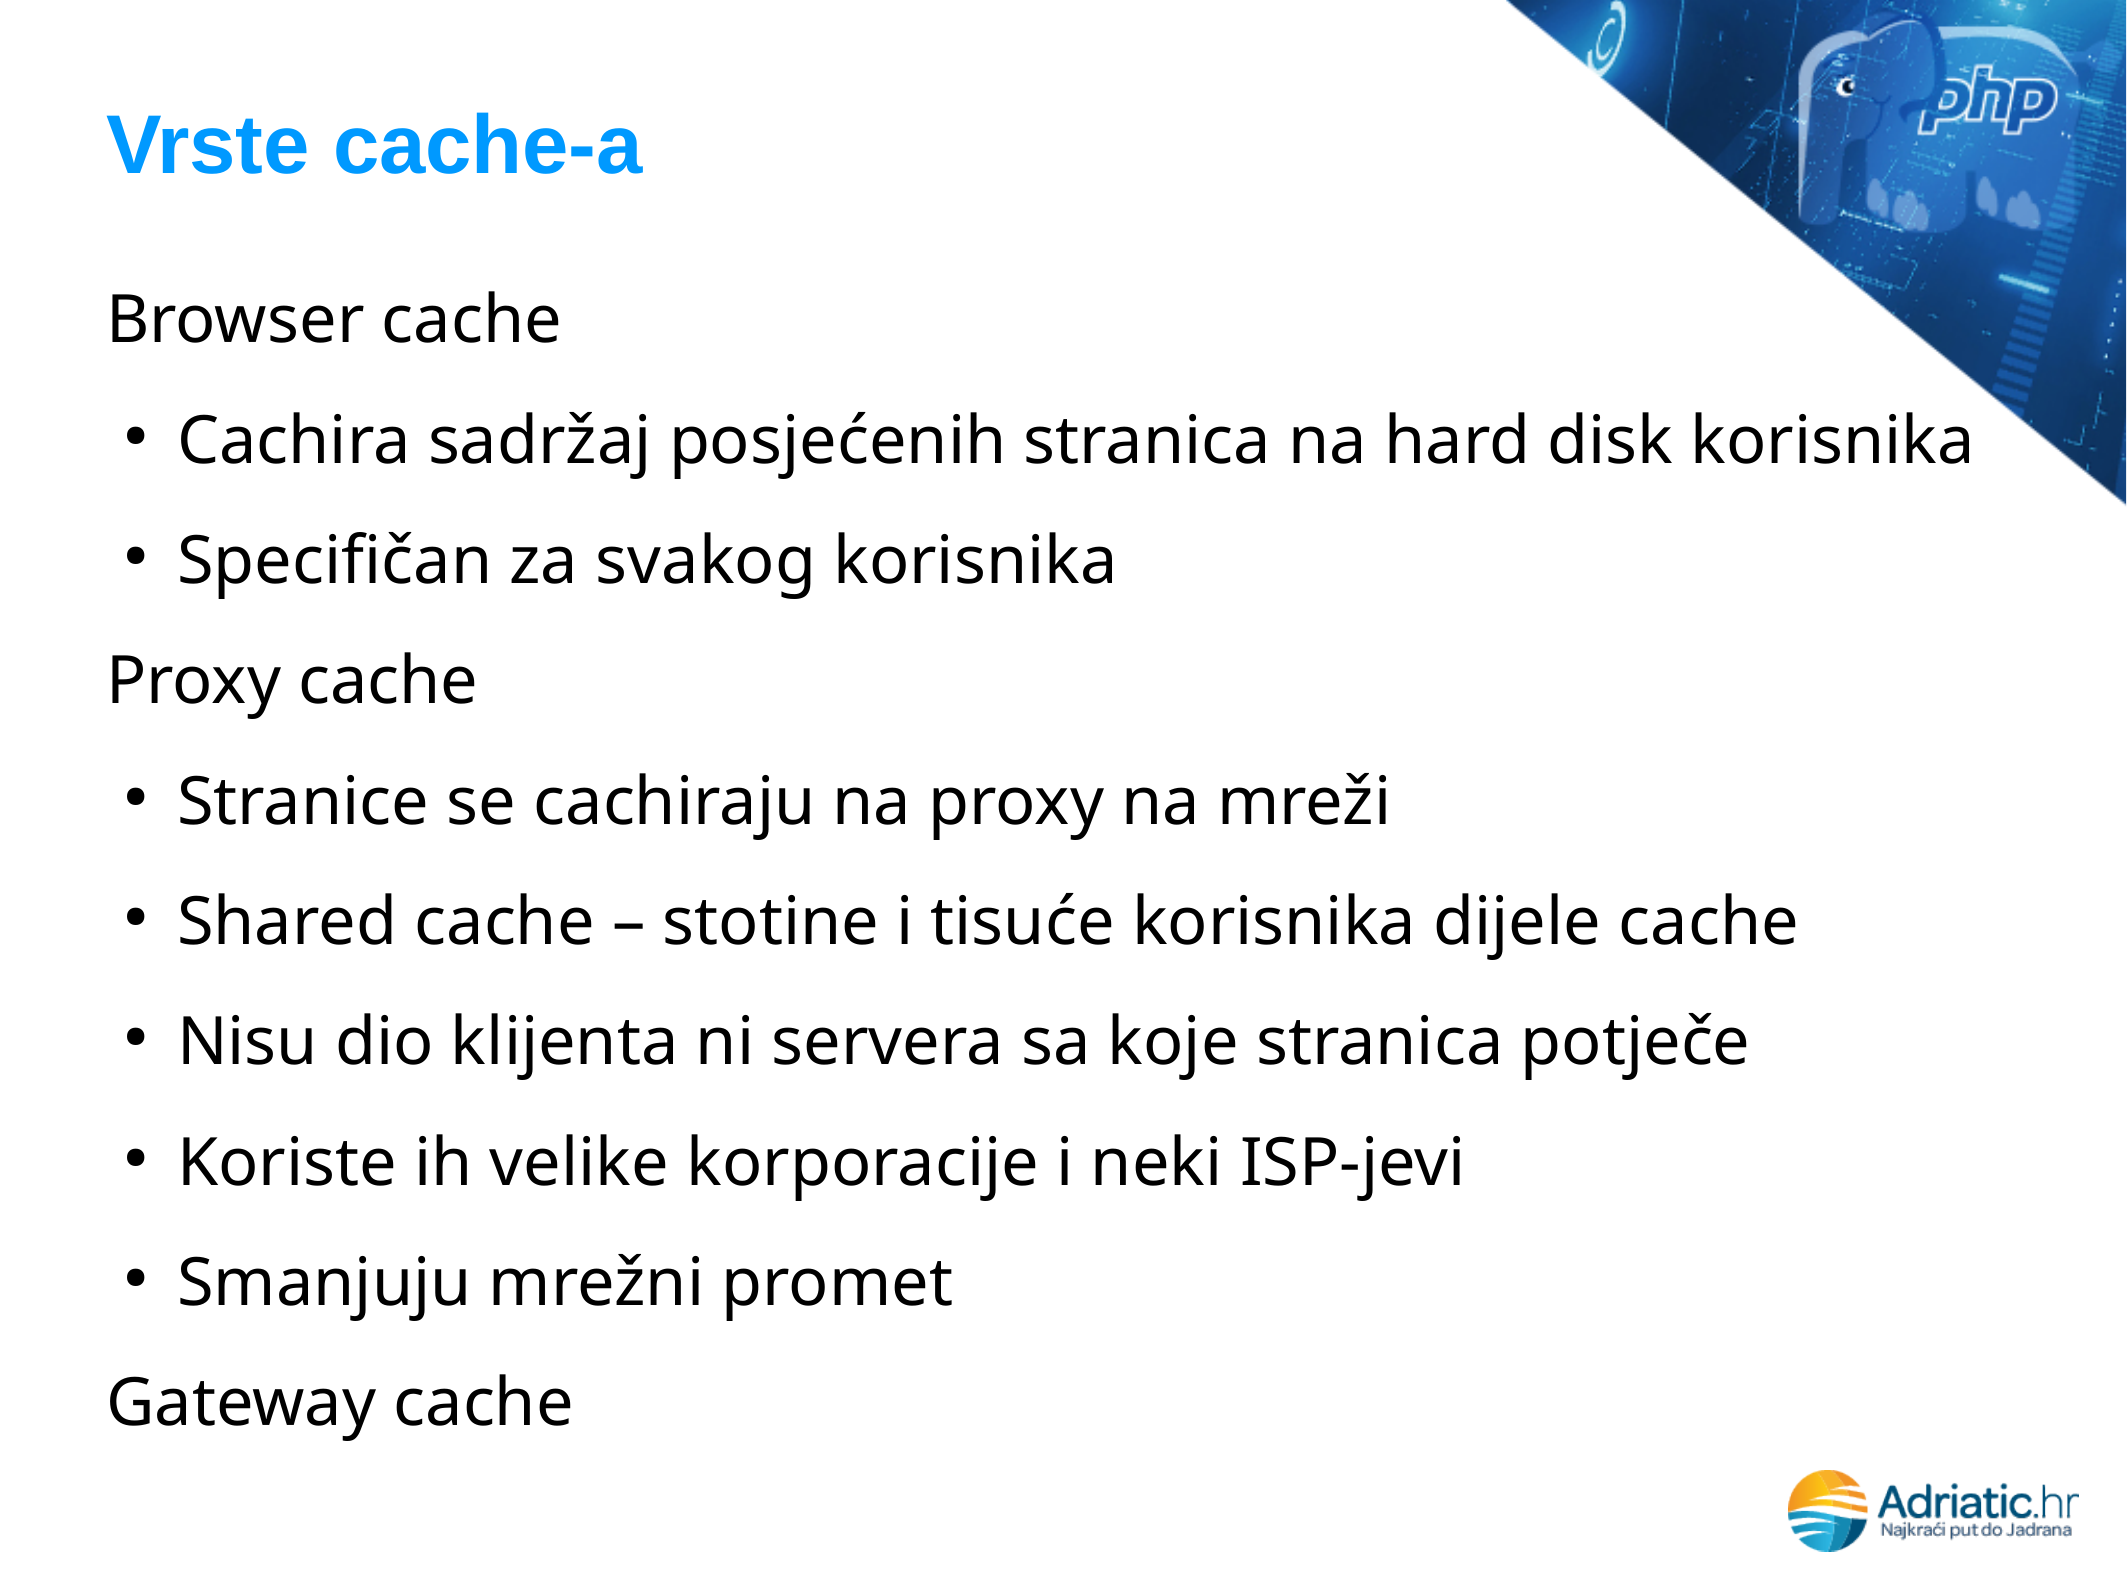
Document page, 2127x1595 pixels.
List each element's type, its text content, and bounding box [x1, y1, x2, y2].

list Browser cache Cachira sadržaj posjećenih stranica na hard disk korisnika Specifičan za svakog korisnika Proxy cache Stranice se cachiraju na proxy na mreži Shared cache – stotine i tisuće korisnika dijele cache Nisu dio klijenta ni servera sa koje stranica potječe Koriste ih velike korporacije i neki ISP-jevi Smanjuju mrežni promet Gateway cache [106, 271, 2020, 1453]
title Vrste cache-a [106, 70, 1630, 219]
picture [1505, 0, 2127, 625]
picture [1788, 1470, 2079, 1552]
